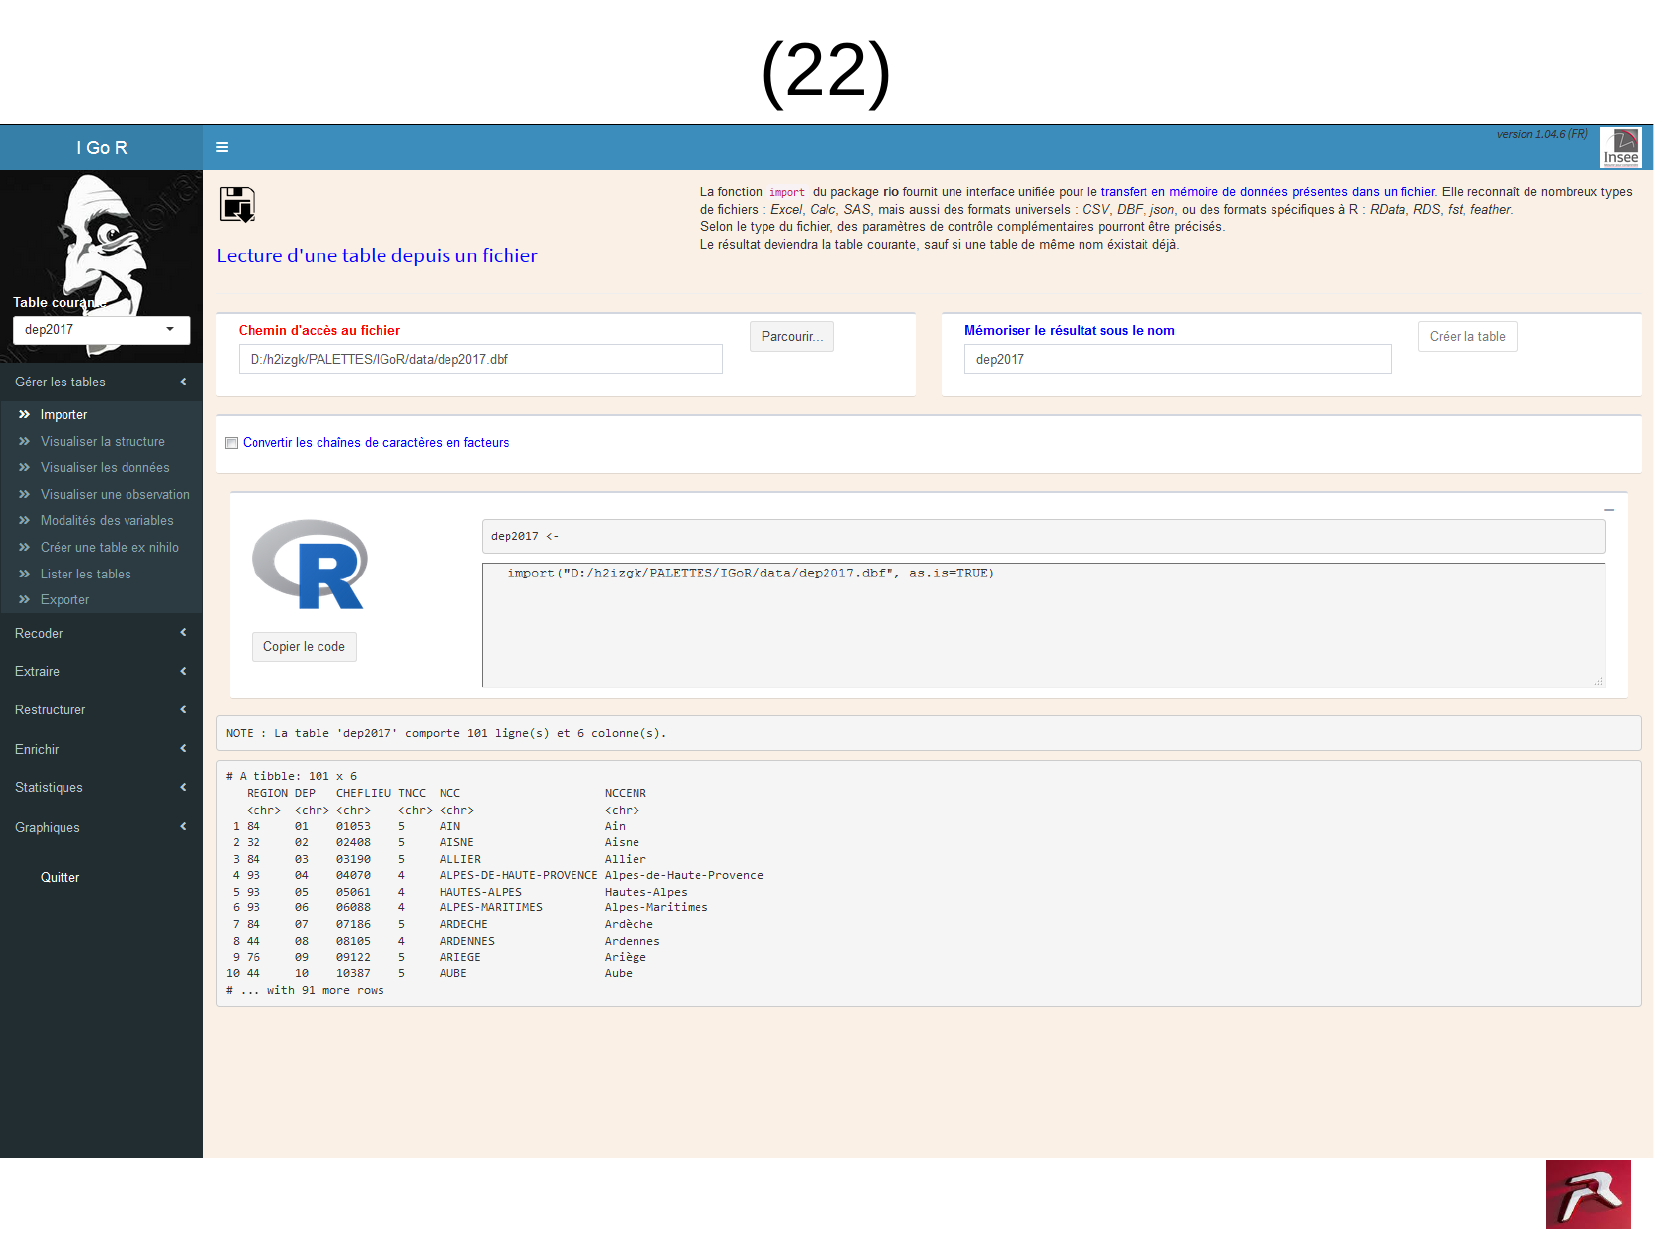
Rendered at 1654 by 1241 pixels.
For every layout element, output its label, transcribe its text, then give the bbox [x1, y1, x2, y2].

picture [1546, 1160, 1631, 1229]
picture [0, 124, 1654, 1158]
title (22) [82, 27, 1571, 112]
